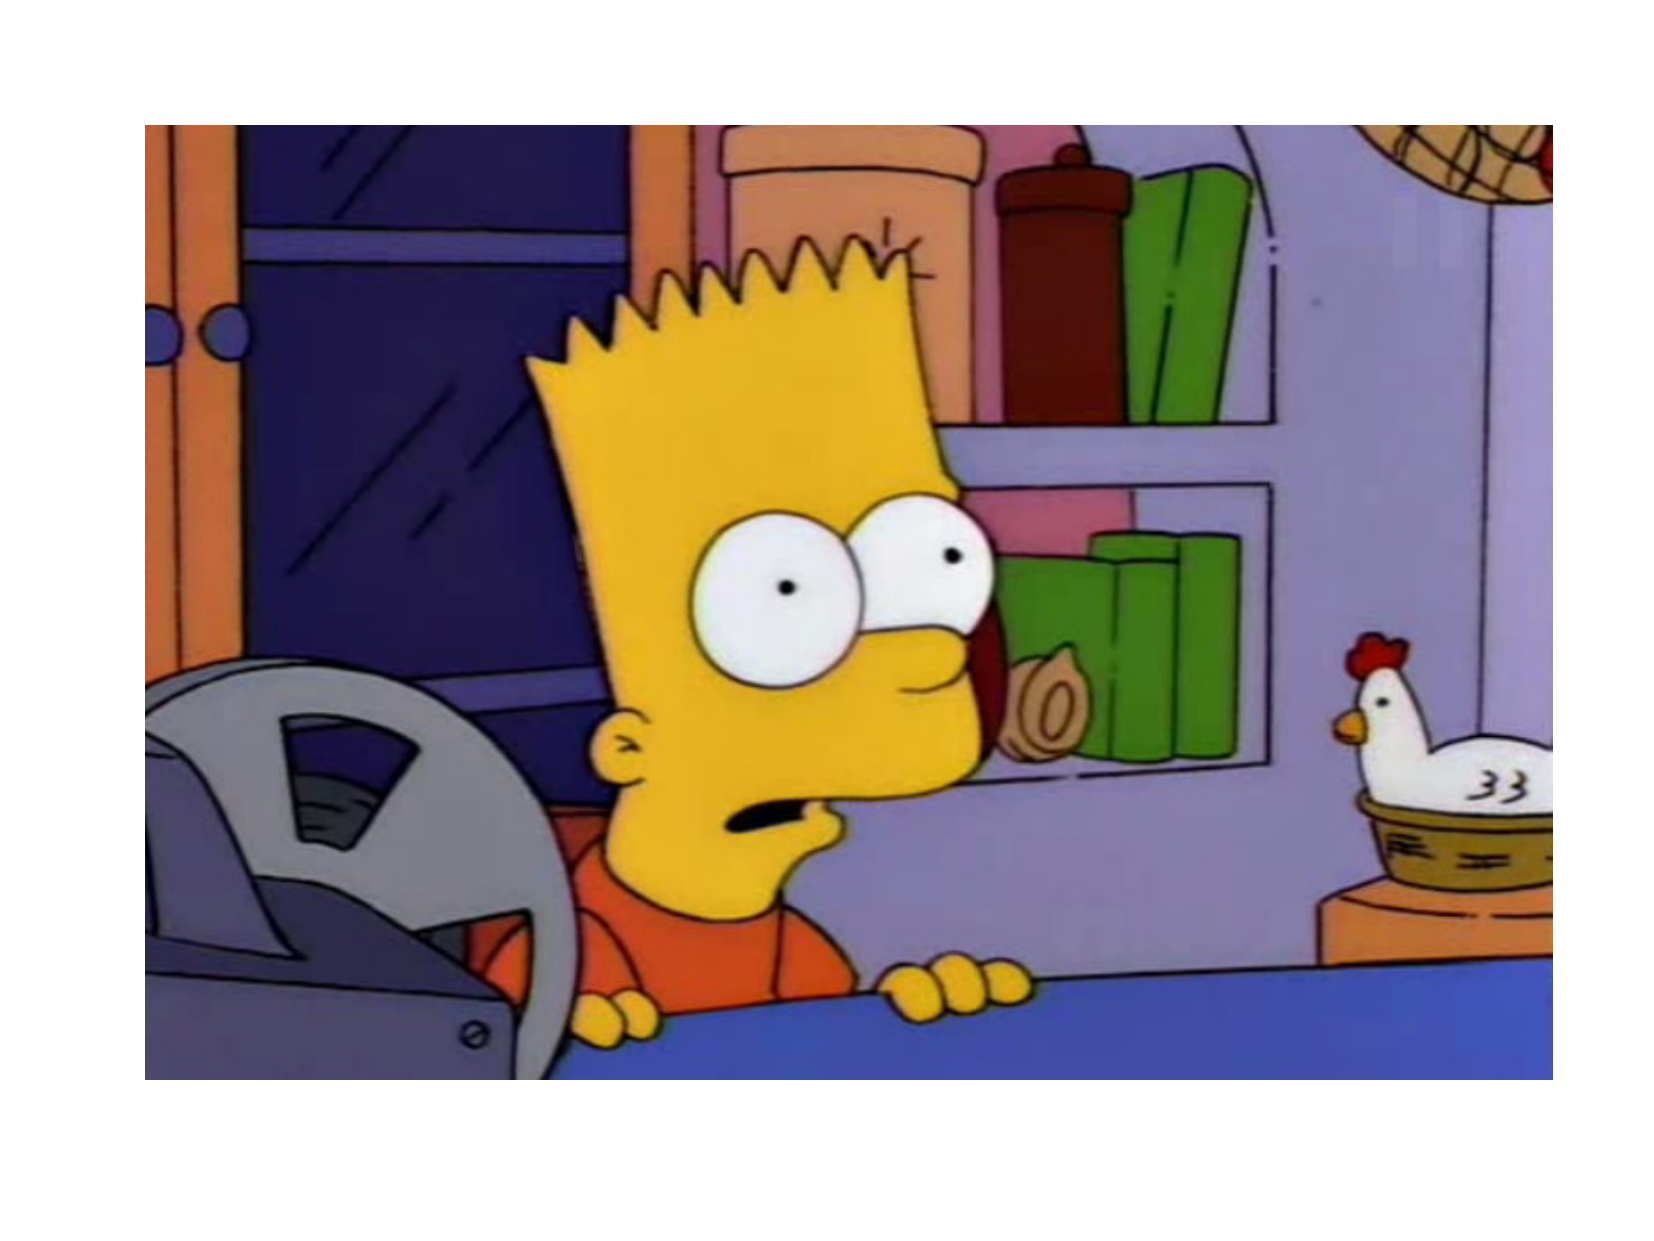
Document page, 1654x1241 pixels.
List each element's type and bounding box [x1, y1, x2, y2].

picture [145, 125, 1553, 1081]
